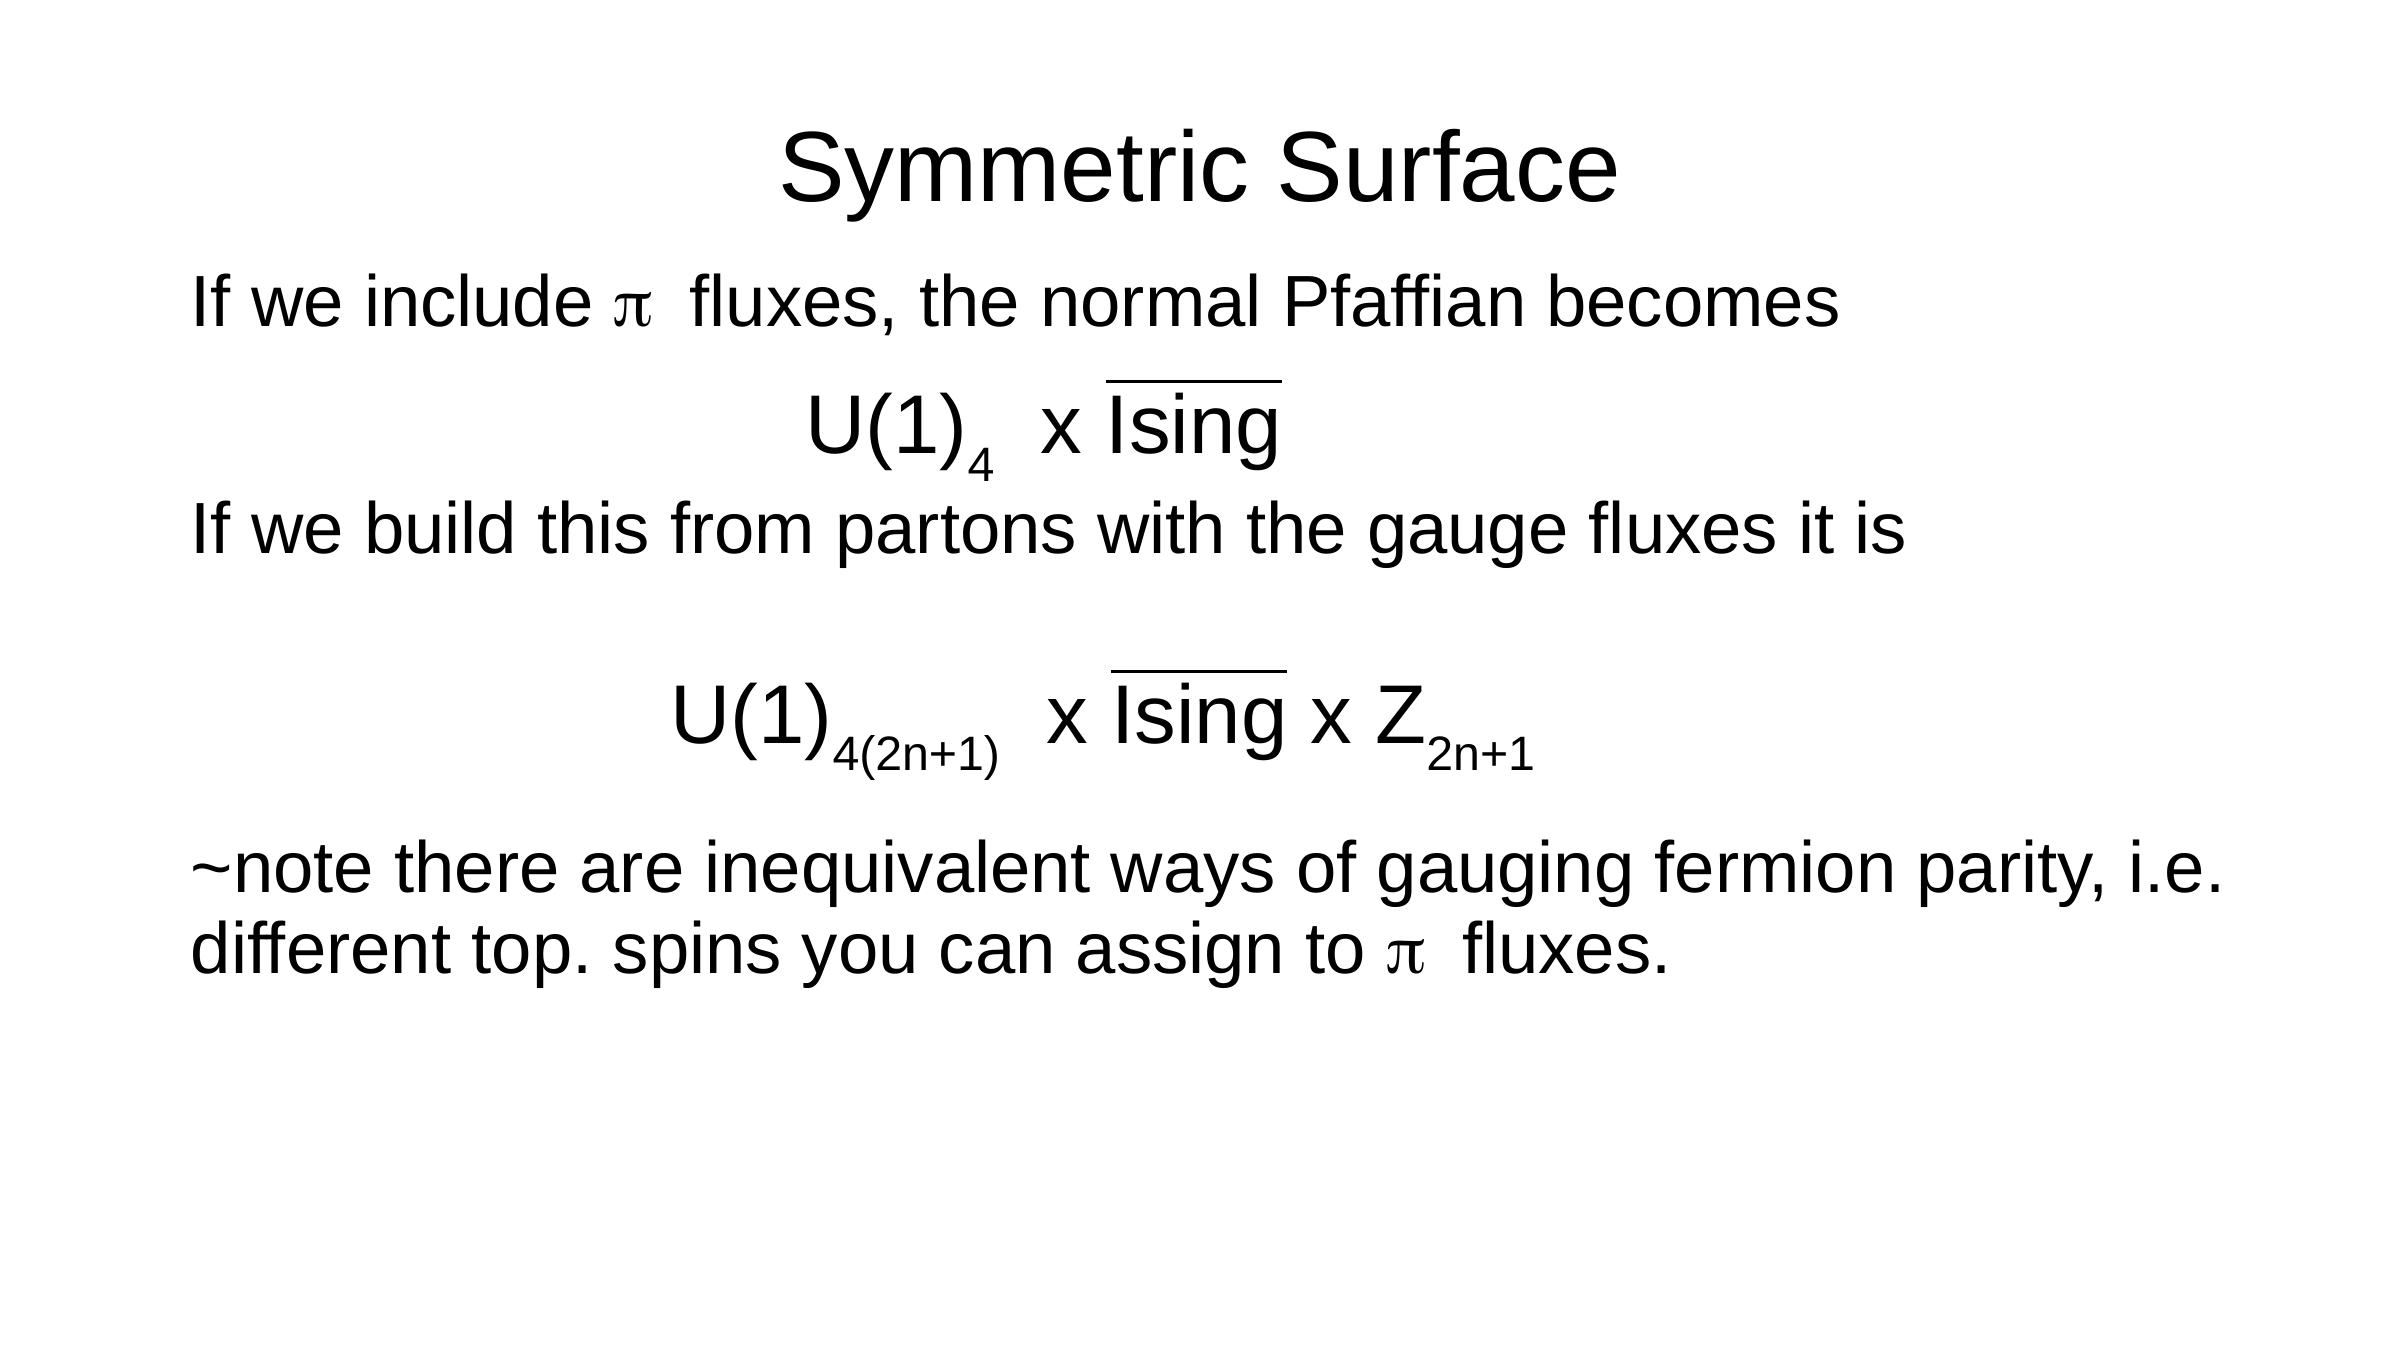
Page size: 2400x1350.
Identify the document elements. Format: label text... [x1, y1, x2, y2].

title Symmetric Surface [120, 53, 2280, 261]
text_box U(1)4 x Ising [735, 378, 2247, 625]
list If we include p fluxes, the normal Pfaffian becomes If we build this from partons with the gauge fluxes it is ~note there are inequivalent ways of gauging fermion parity, i.e. different top. spins you can assign to p fluxes. [120, 261, 2280, 1171]
text_box U(1)4(2n+1) x Ising x Z2n+1 [600, 668, 2112, 915]
